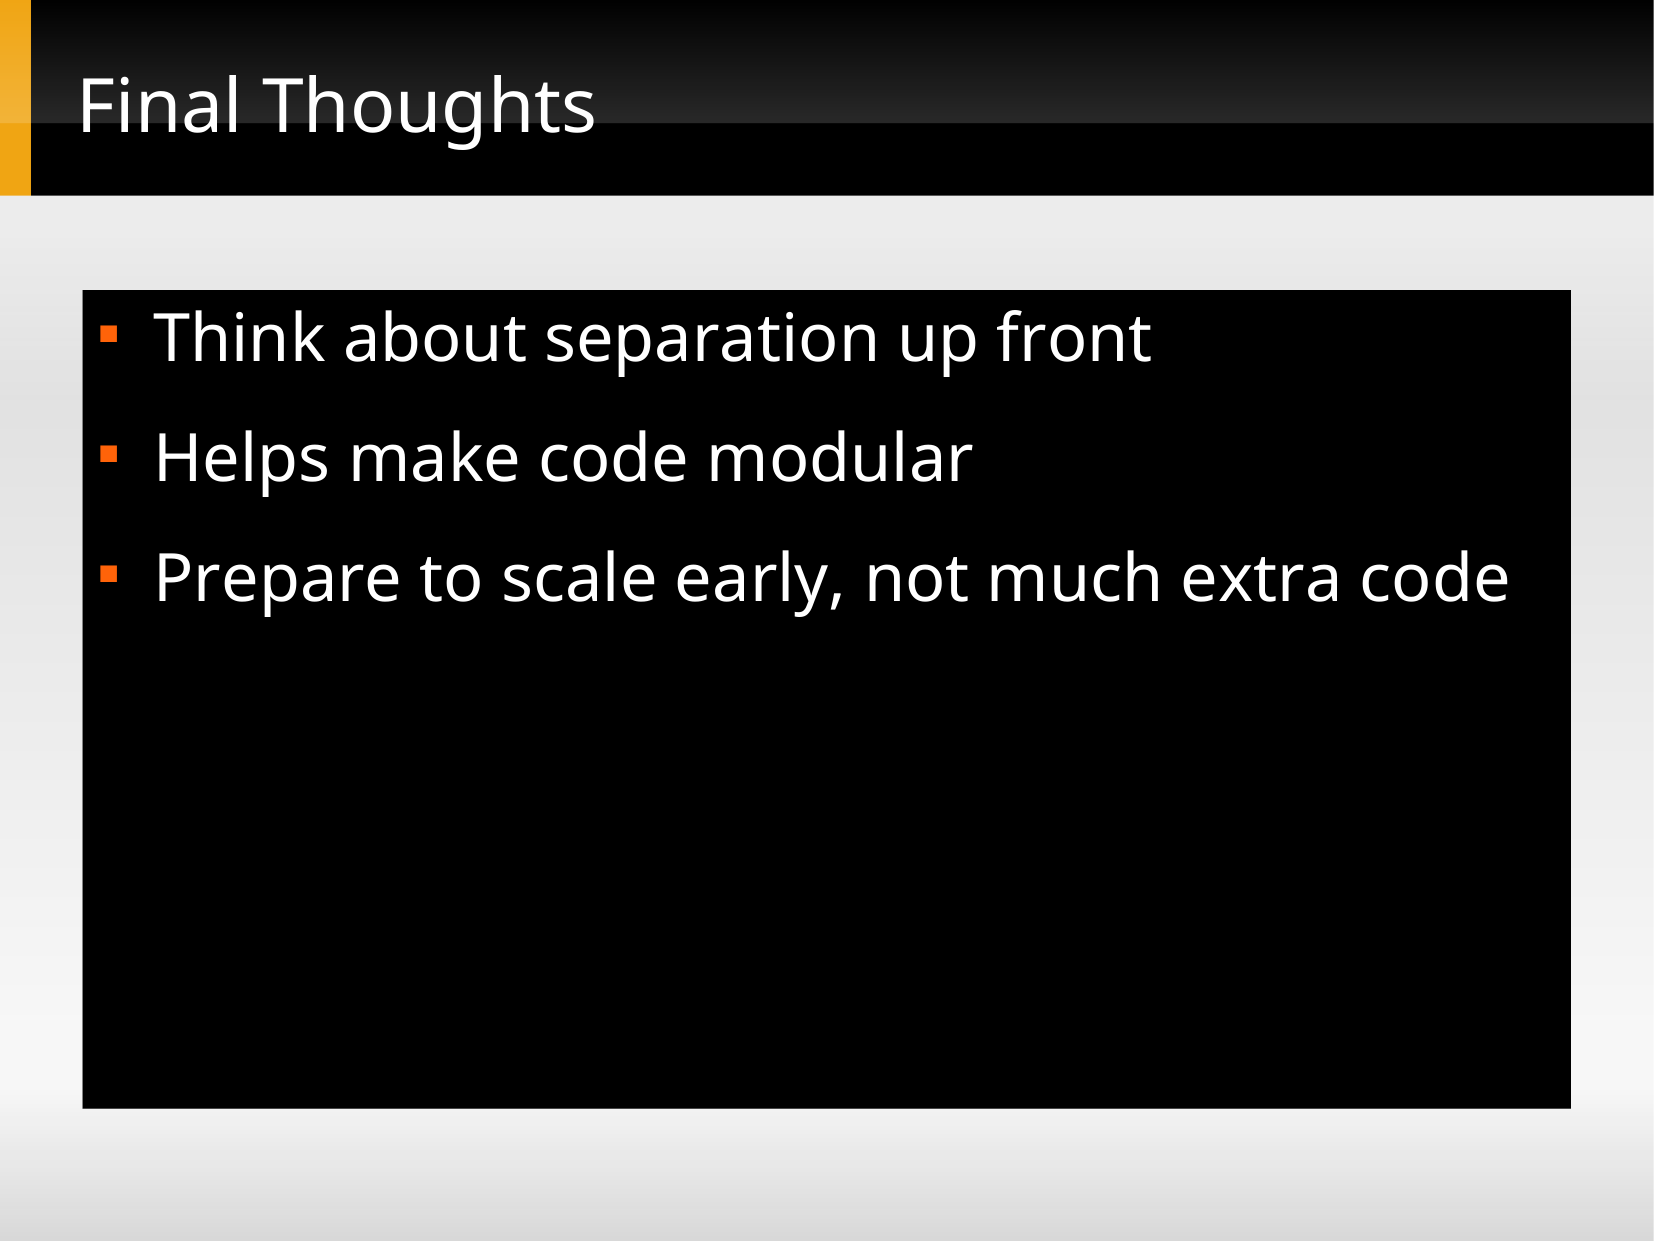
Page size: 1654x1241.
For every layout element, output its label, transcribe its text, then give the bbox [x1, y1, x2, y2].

picture [0, 0, 1654, 1241]
title Final Thoughts [76, 7, 1565, 200]
list Think about separation up front Helps make code modular Prepare to scale early, not much extra code [82, 290, 1571, 1094]
